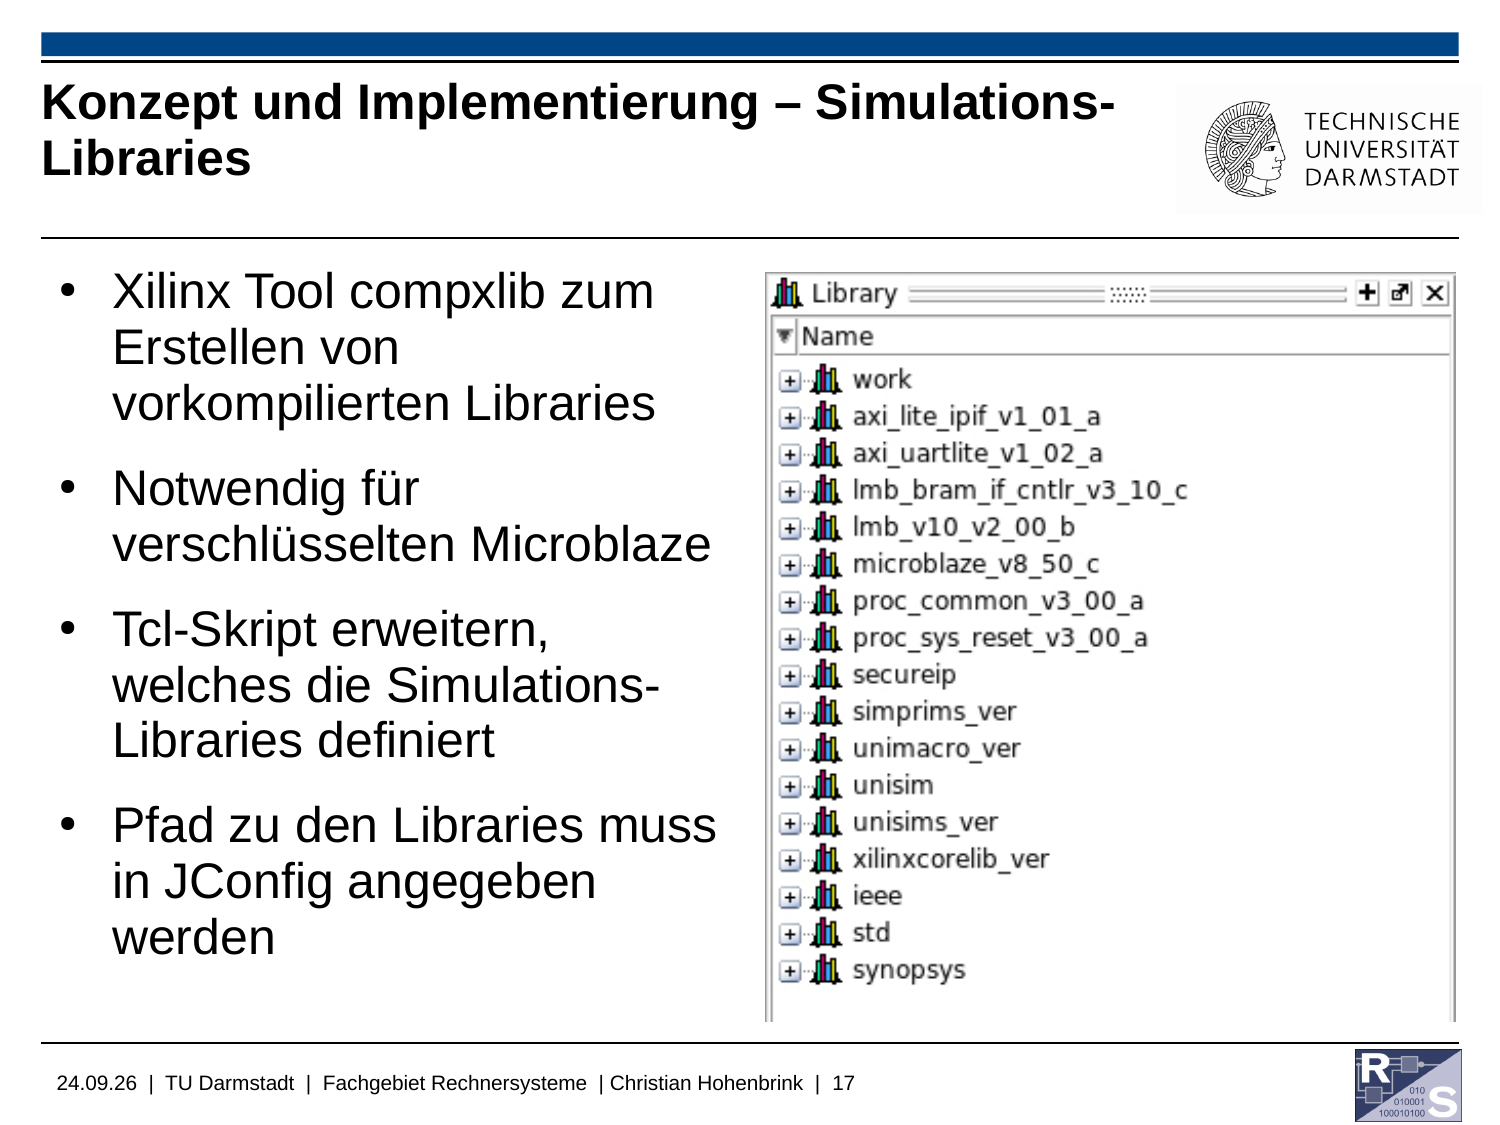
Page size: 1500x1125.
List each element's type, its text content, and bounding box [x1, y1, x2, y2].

list Xilinx Tool compxlib zum Erstellen von vorkompilierten Libraries Notwendig für verschlüsselten Microblaze Tcl-Skript erweitern, welches die Simulations-Libraries definiert Pfad zu den Libraries muss in JConfig angegeben werden [41, 263, 731, 1032]
picture [765, 272, 1456, 1022]
title Konzept und Implementierung – Simulations-Libraries [41, 55, 1131, 206]
picture [1355, 1049, 1462, 1122]
